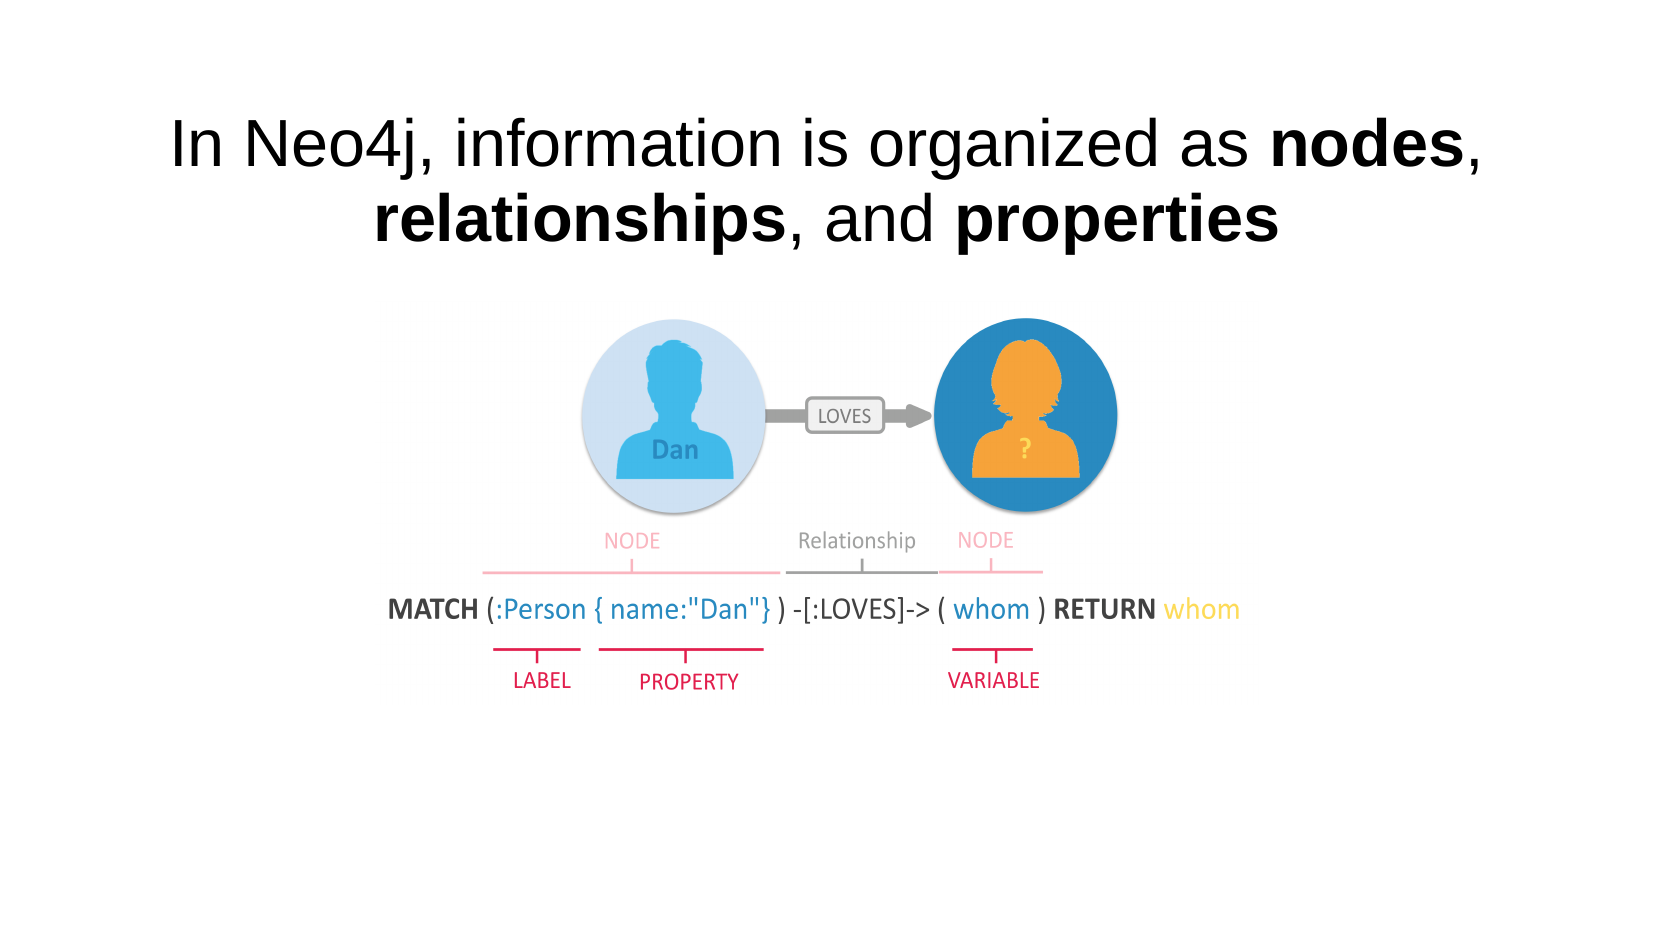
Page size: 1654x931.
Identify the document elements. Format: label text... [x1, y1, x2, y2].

subtitle In Neo4j, information is organized as nodes, relationships, and properties [82, 60, 1571, 826]
picture [375, 301, 1259, 706]
